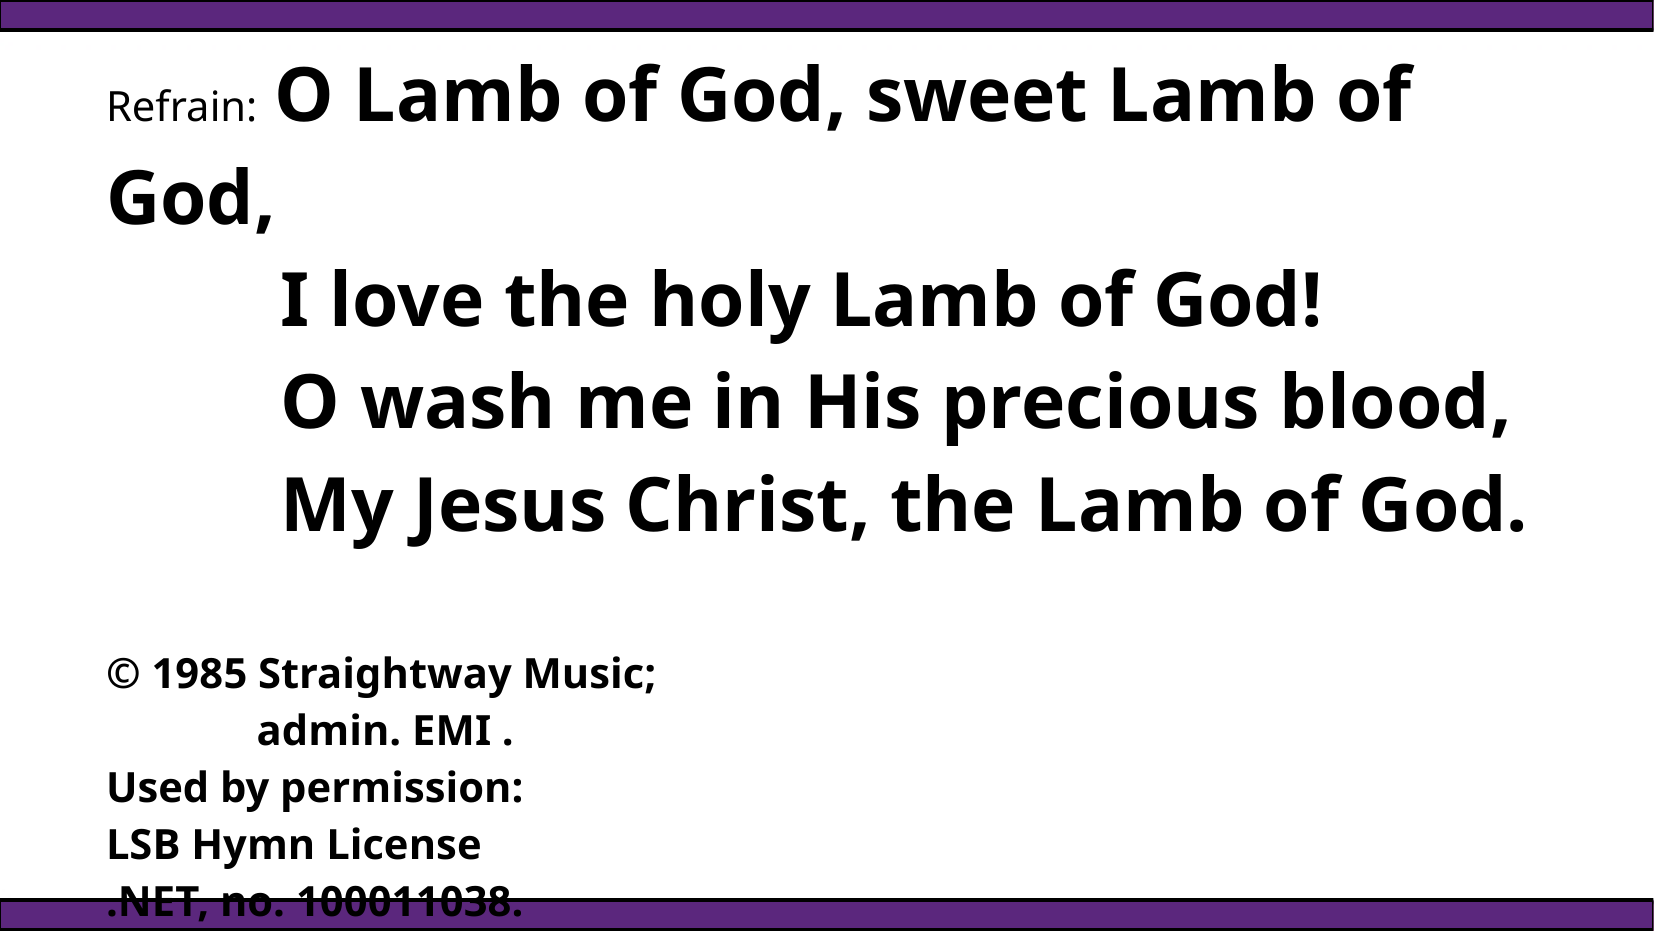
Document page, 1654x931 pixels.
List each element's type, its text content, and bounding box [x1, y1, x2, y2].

text_box [351, 900, 359, 911]
picture [495, 890, 502, 897]
text_box Refrain: O Lamb of God, sweet Lamb of God, I love the holy Lamb of God! O wash me in His precious blood, My Jesus Christ, the Lamb of God. © 1985 Straightway Music; admin. EMI . Used by permission: LSB Hymn License .NET, no. 100011038. [91, 34, 1577, 815]
text_box [327, 900, 335, 911]
picture [0, 31, 1654, 900]
text_box [0, 0, 1654, 31]
text_box [255, 900, 265, 911]
text_box [375, 900, 383, 911]
text_box [494, 903, 503, 912]
text_box [137, 900, 142, 908]
picture [327, 891, 335, 900]
picture [375, 891, 383, 900]
text_box [0, 900, 1654, 931]
picture [351, 891, 359, 900]
text_box [447, 900, 455, 911]
picture [447, 891, 455, 900]
